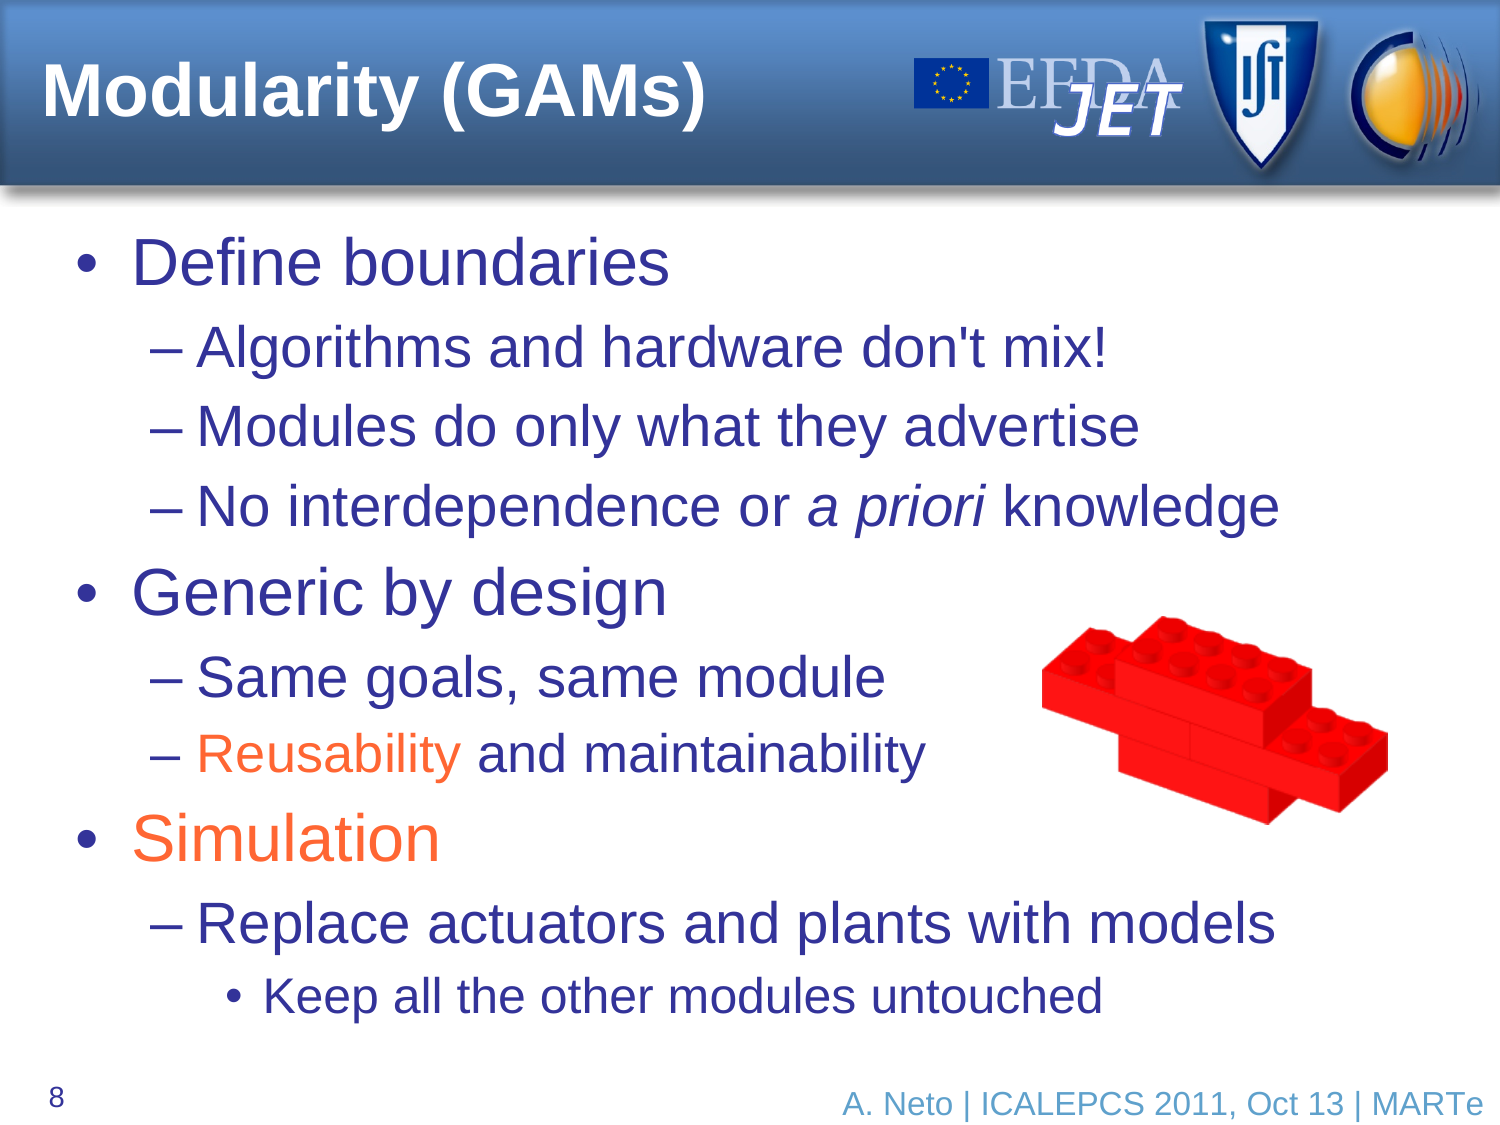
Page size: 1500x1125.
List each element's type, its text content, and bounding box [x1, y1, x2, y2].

title Modularity (GAMs) [41, 0, 1129, 188]
list Define boundaries Algorithms and hardware don't mix! Modules do only what they advertise No interdependence or a priori knowledge Generic by design Same goals, same module Reusability and maintainability Simulation Replace actuators and plants with models Keep all the other modules untouched [75, 224, 1426, 1024]
picture [1042, 616, 1388, 826]
picture [0, 0, 1500, 207]
